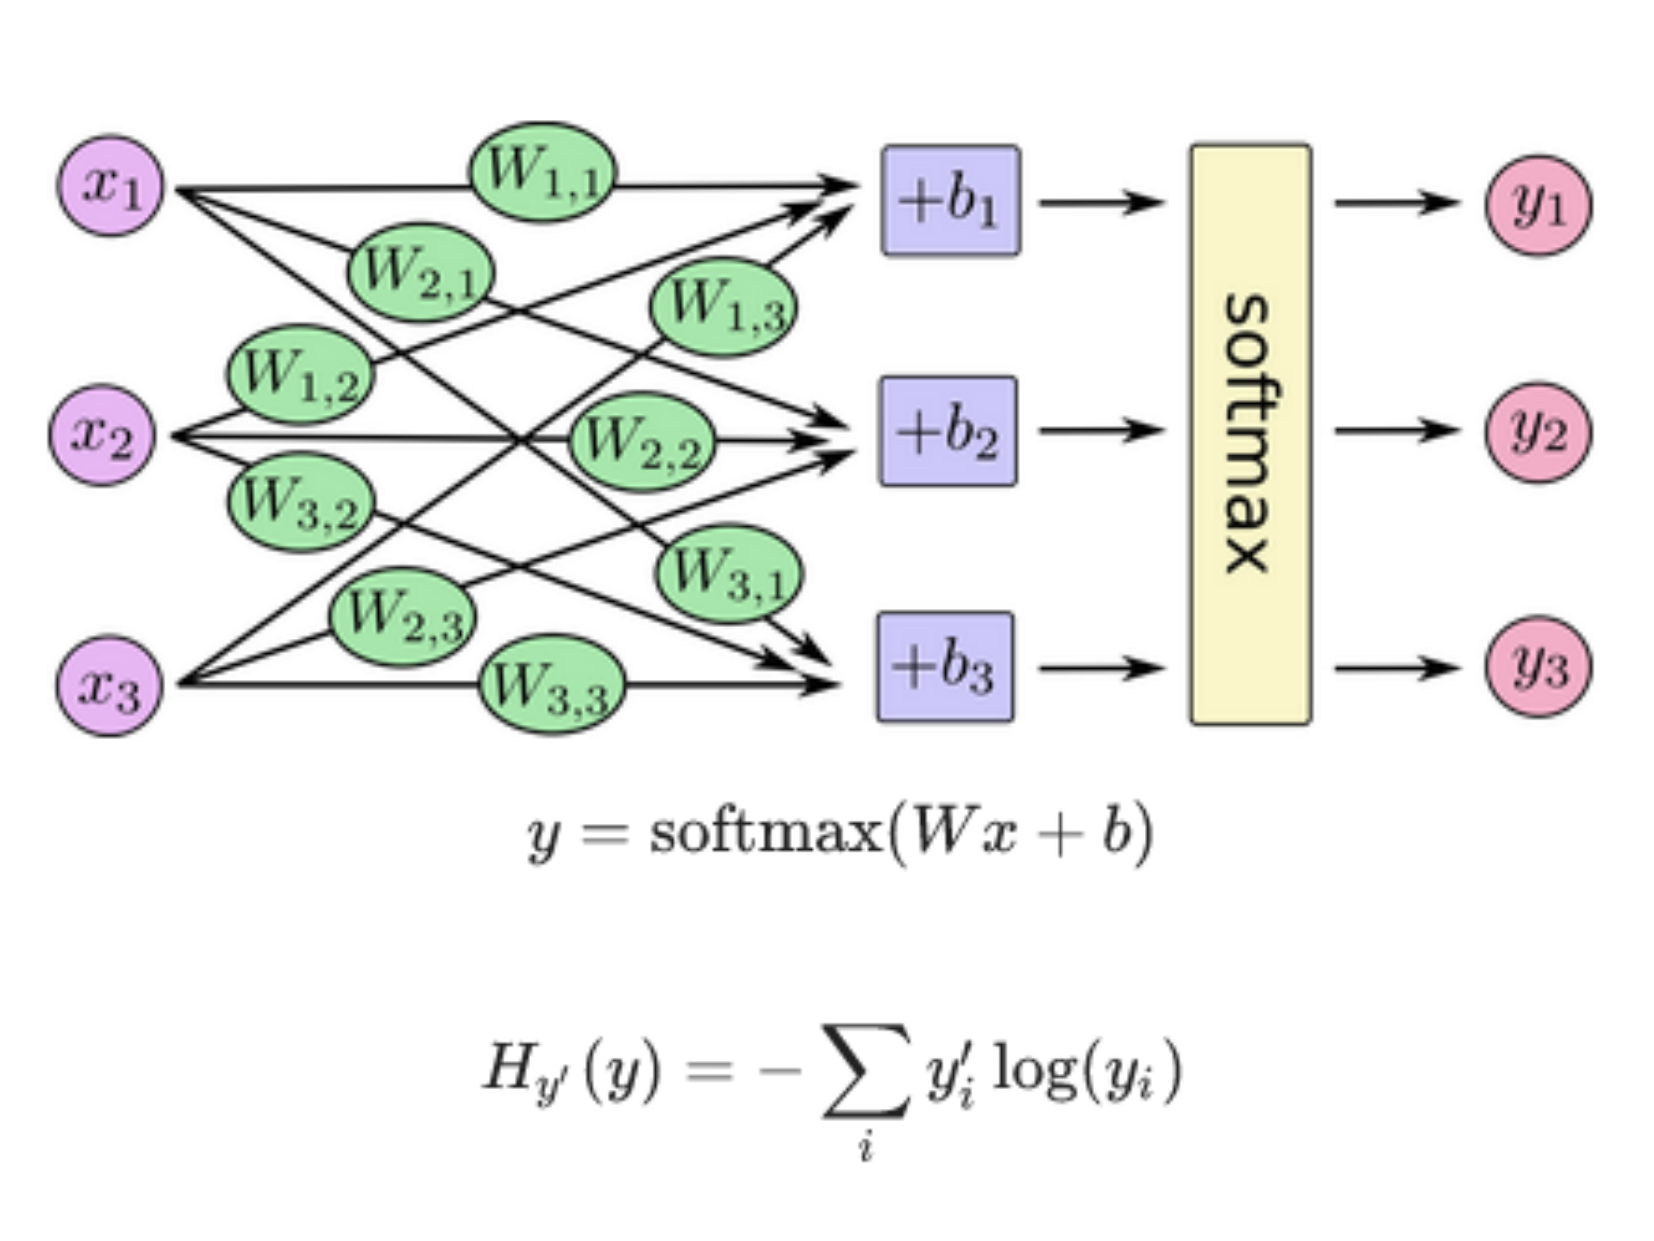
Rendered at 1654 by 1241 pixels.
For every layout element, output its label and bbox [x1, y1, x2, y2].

picture [1, 119, 1654, 931]
picture [405, 980, 1315, 1186]
